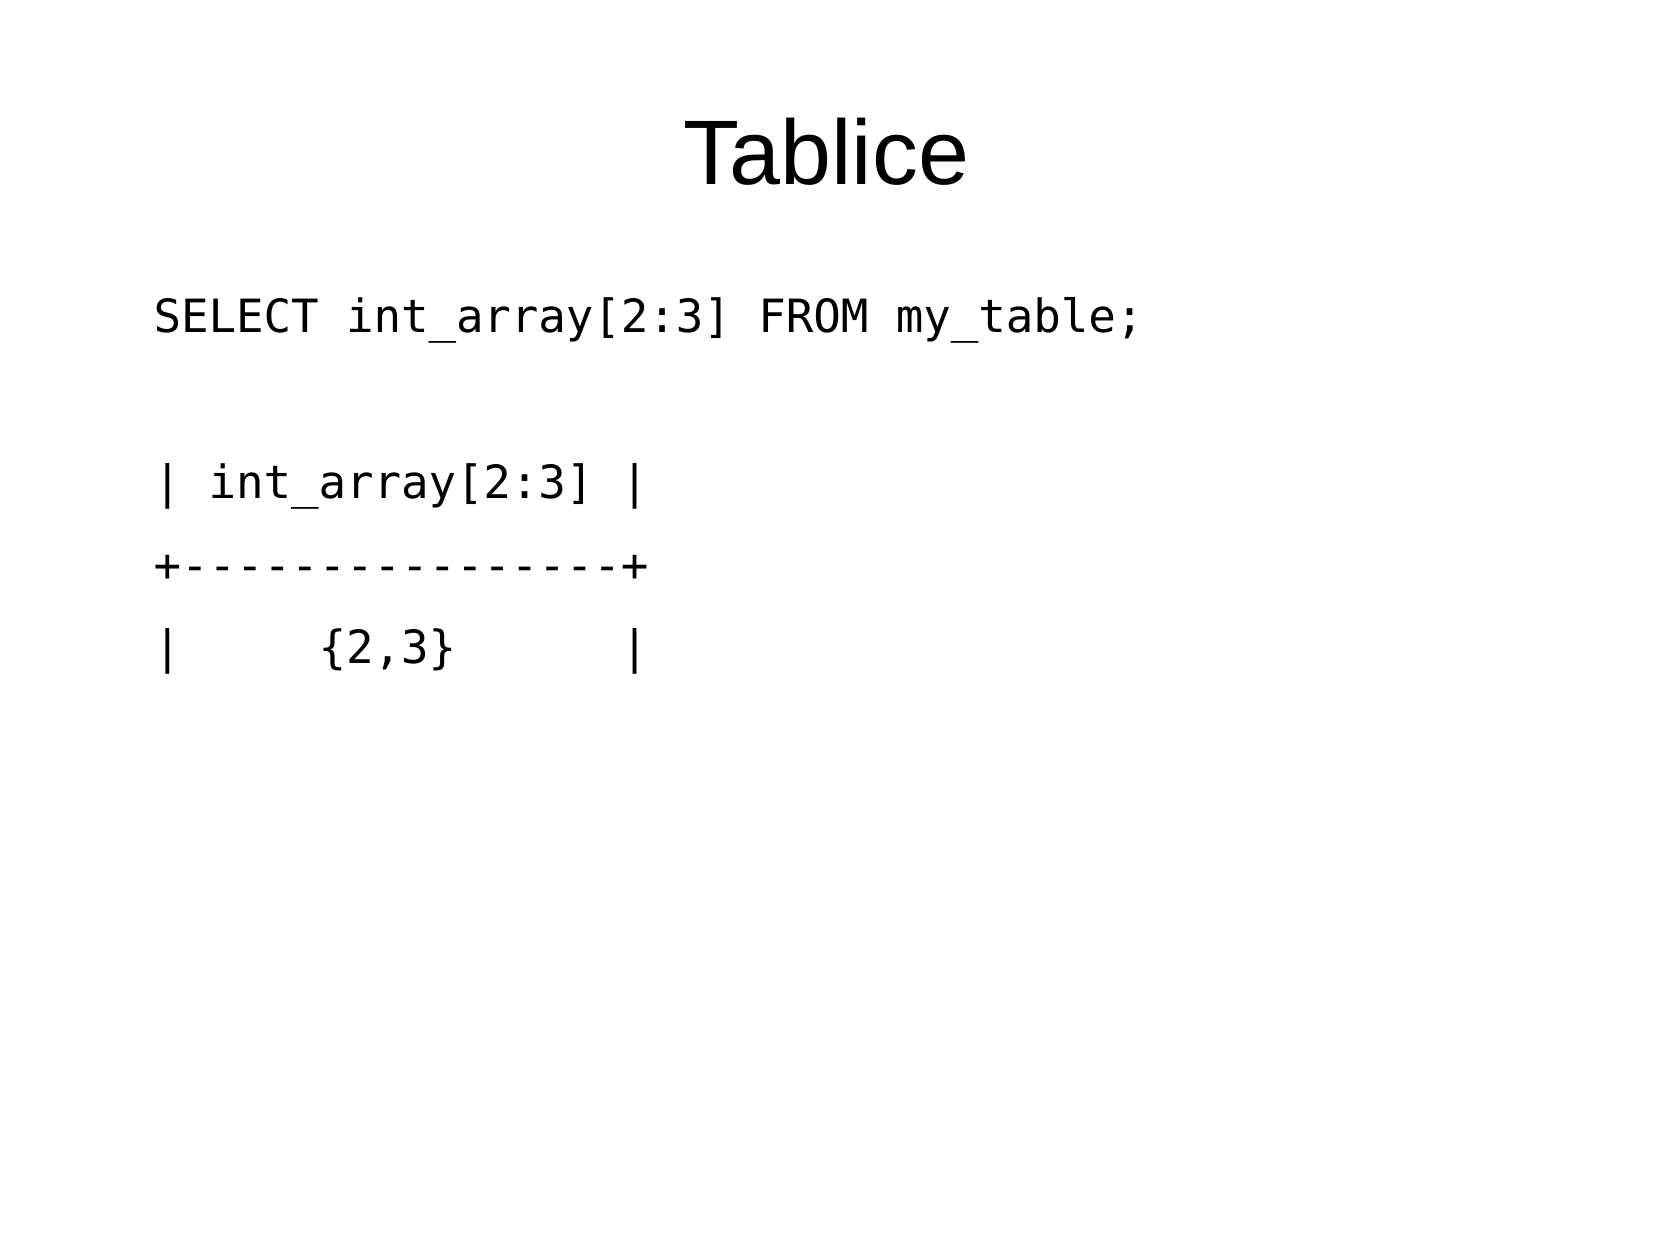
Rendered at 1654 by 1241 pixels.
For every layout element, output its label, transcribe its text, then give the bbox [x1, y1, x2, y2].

list SELECT int_array[2:3] FROM my_table; | int_array[2:3] | +----------------+ | {2,3} | [82, 290, 1571, 1010]
title Tablice [82, 49, 1571, 257]
